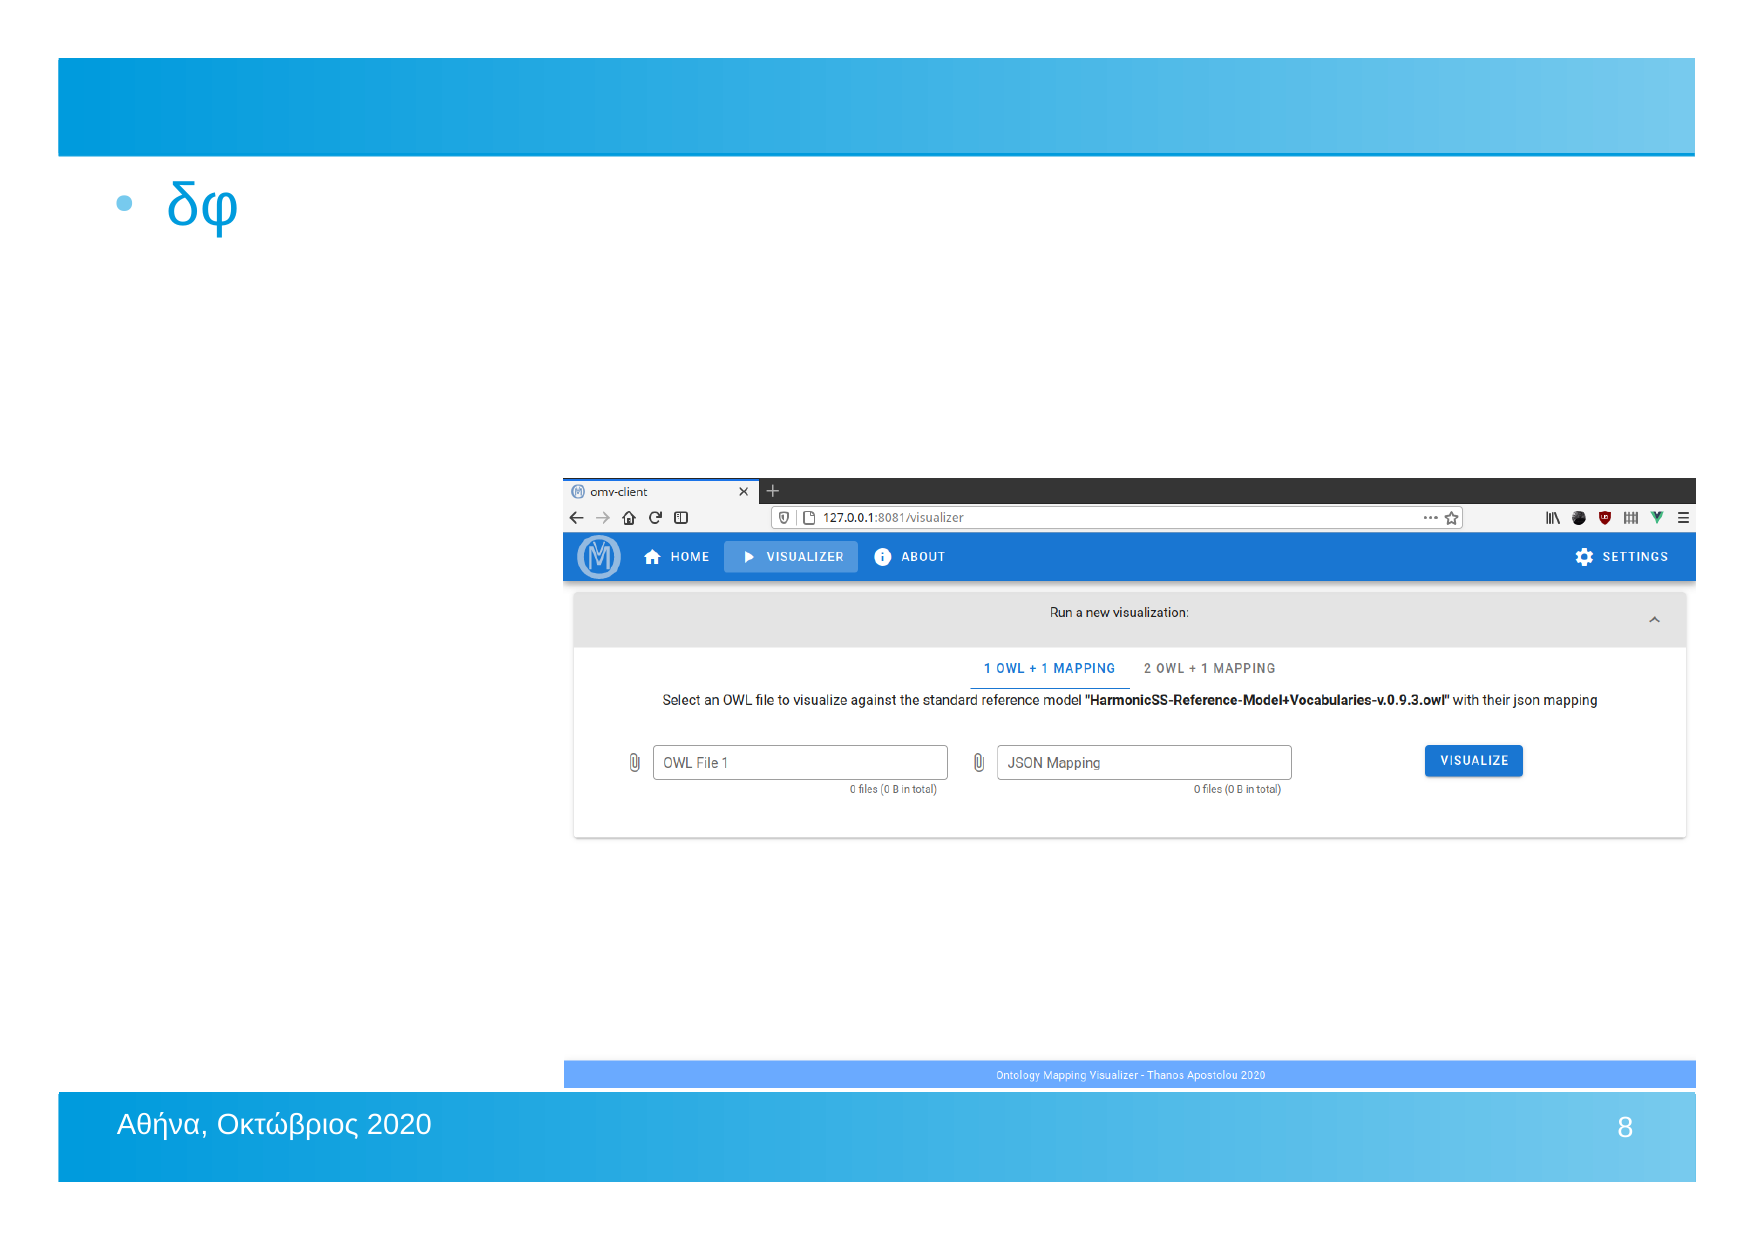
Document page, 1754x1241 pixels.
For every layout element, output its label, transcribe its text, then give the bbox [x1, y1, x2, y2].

picture [563, 478, 1696, 1088]
list δφ [96, 171, 547, 1072]
